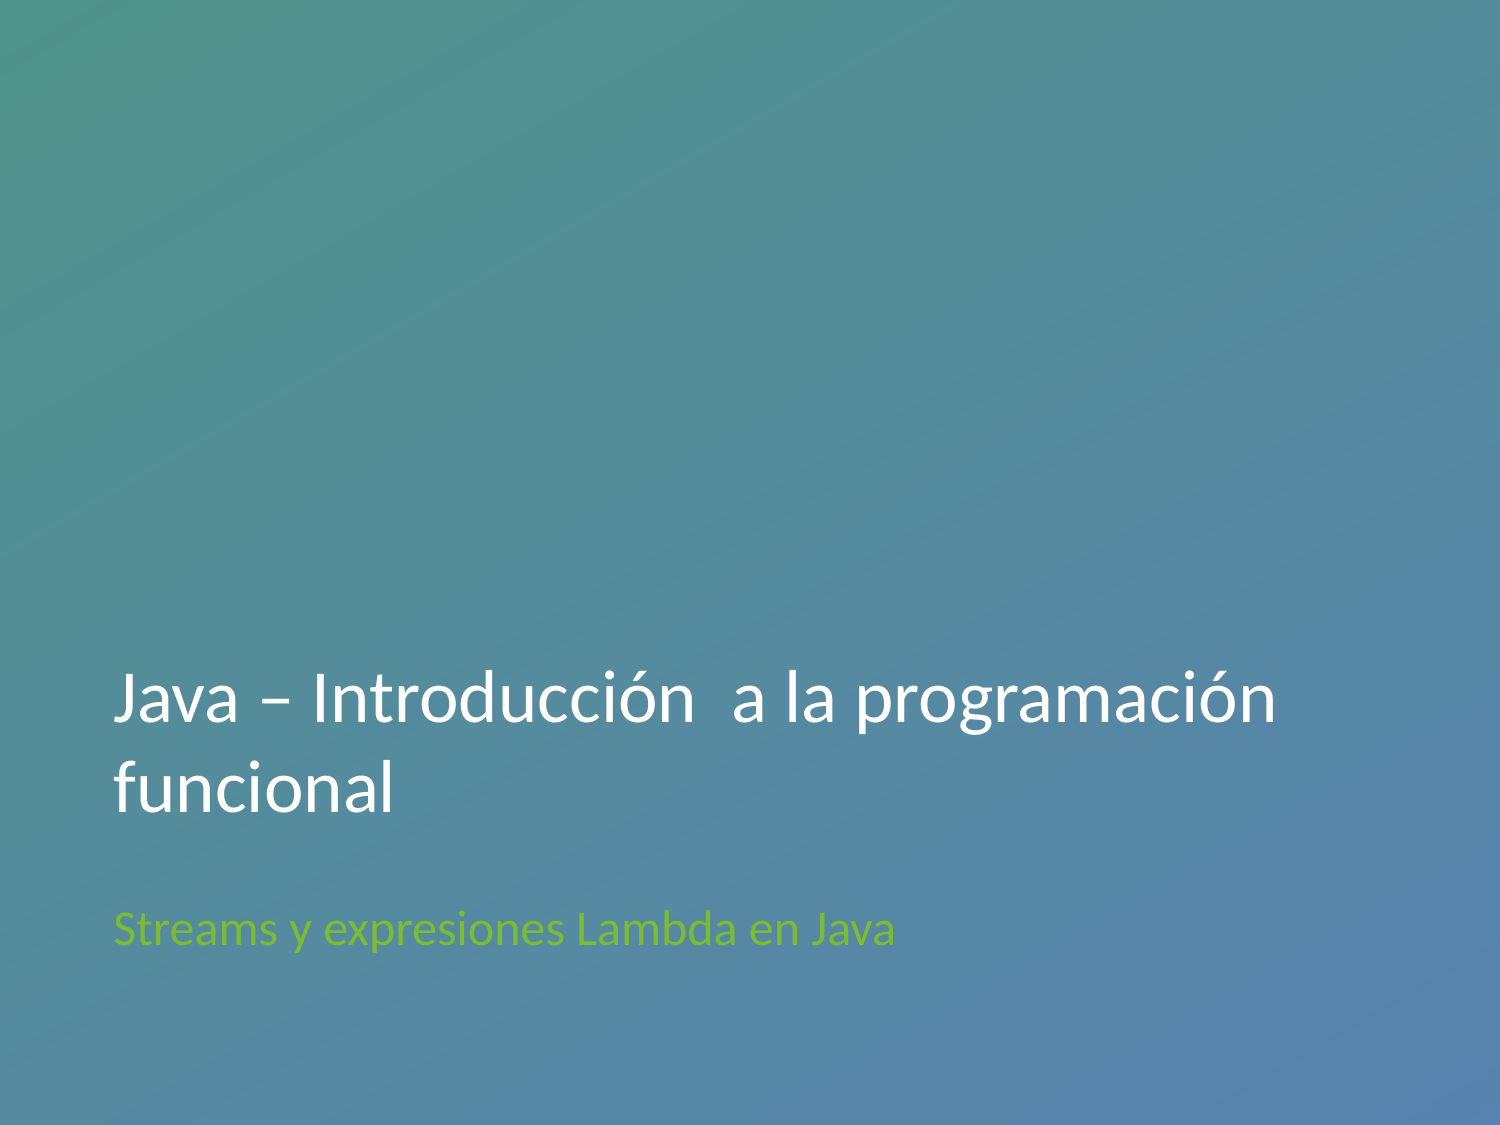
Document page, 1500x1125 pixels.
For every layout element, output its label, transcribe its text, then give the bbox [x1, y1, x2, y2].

text_box Streams y expresiones Lambda en Java [98, 888, 1301, 964]
text_box Java – Introducción a la programación funcional [98, 612, 1301, 863]
